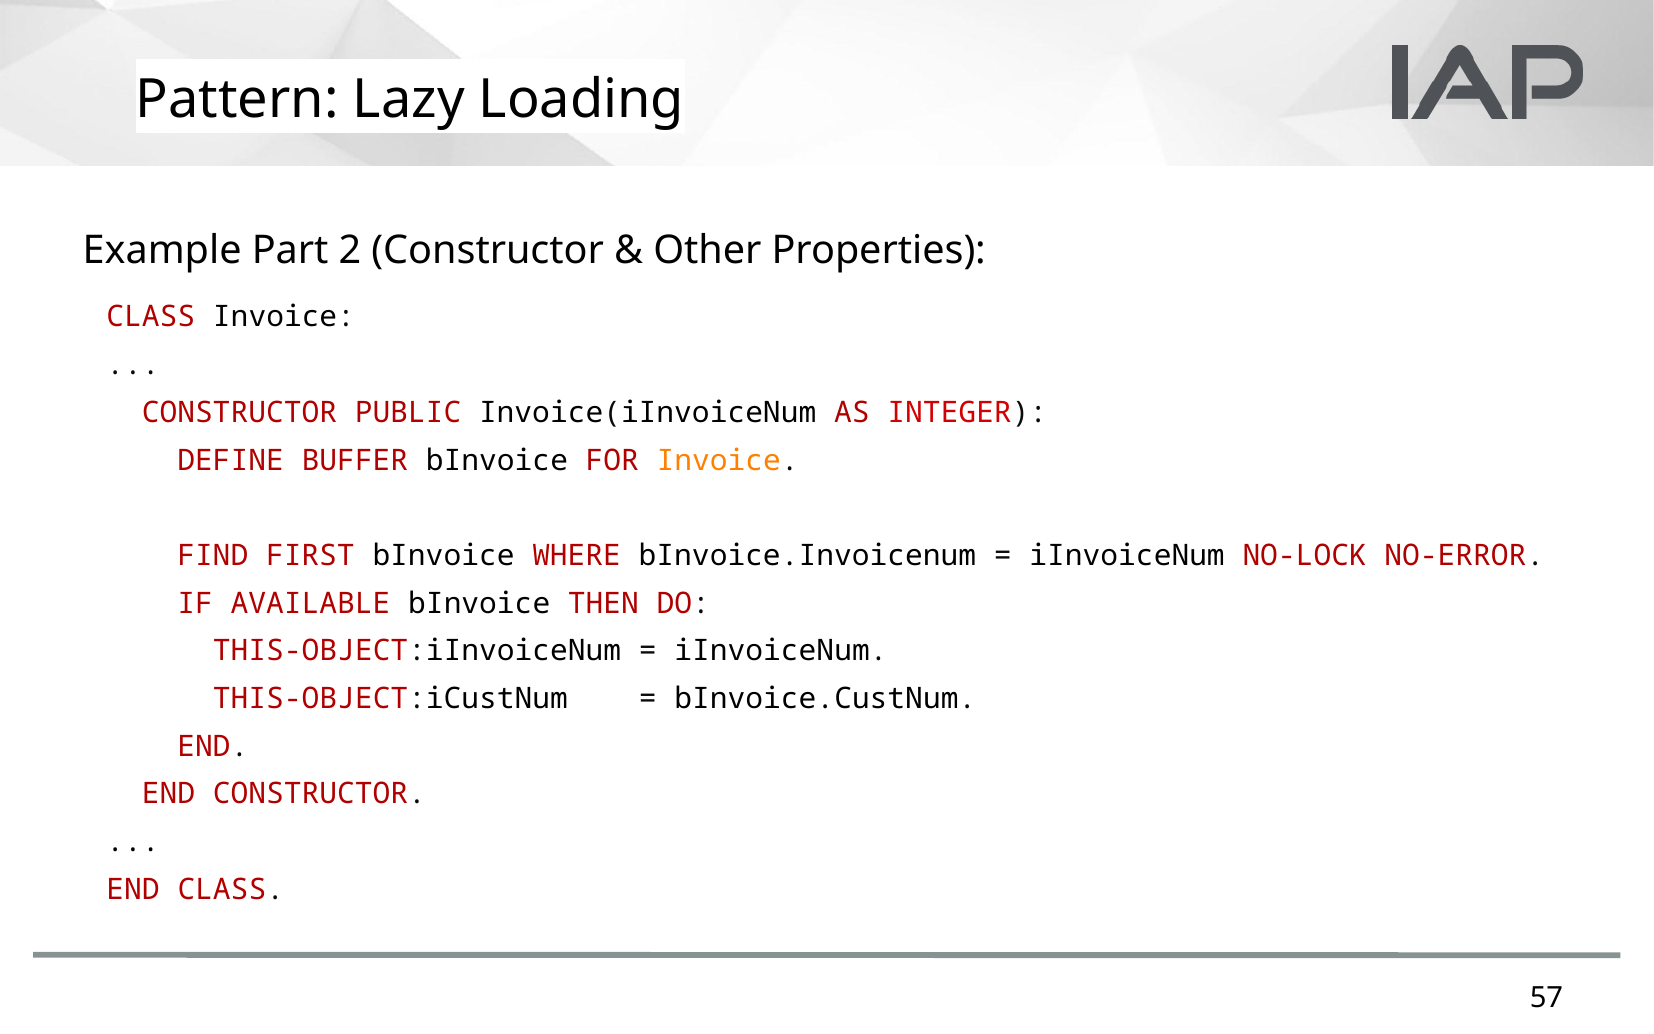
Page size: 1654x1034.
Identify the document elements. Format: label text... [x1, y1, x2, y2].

list Example Part 2 (Constructor & Other Properties): [82, 221, 1571, 296]
title Pattern: Lazy Loading [135, 41, 1264, 152]
picture [0, 0, 1654, 166]
list CLASS Invoice: ... CONSTRUCTOR PUBLIC Invoice(iInvoiceNum AS INTEGER): DEFINE BUFFER bInvoice FOR Invoice. FIND FIRST bInvoice WHERE bInvoice.Invoicenum = iInvoiceNum NO-LOCK NO-ERROR. IF AVAILABLE bInvoice THEN DO: THIS-OBJECT:iInvoiceNum = iInvoiceNum. THIS-OBJECT:iCustNum = bInvoice.CustNum. END. END CONSTRUCTOR. ... END CLASS. [106, 295, 1595, 915]
